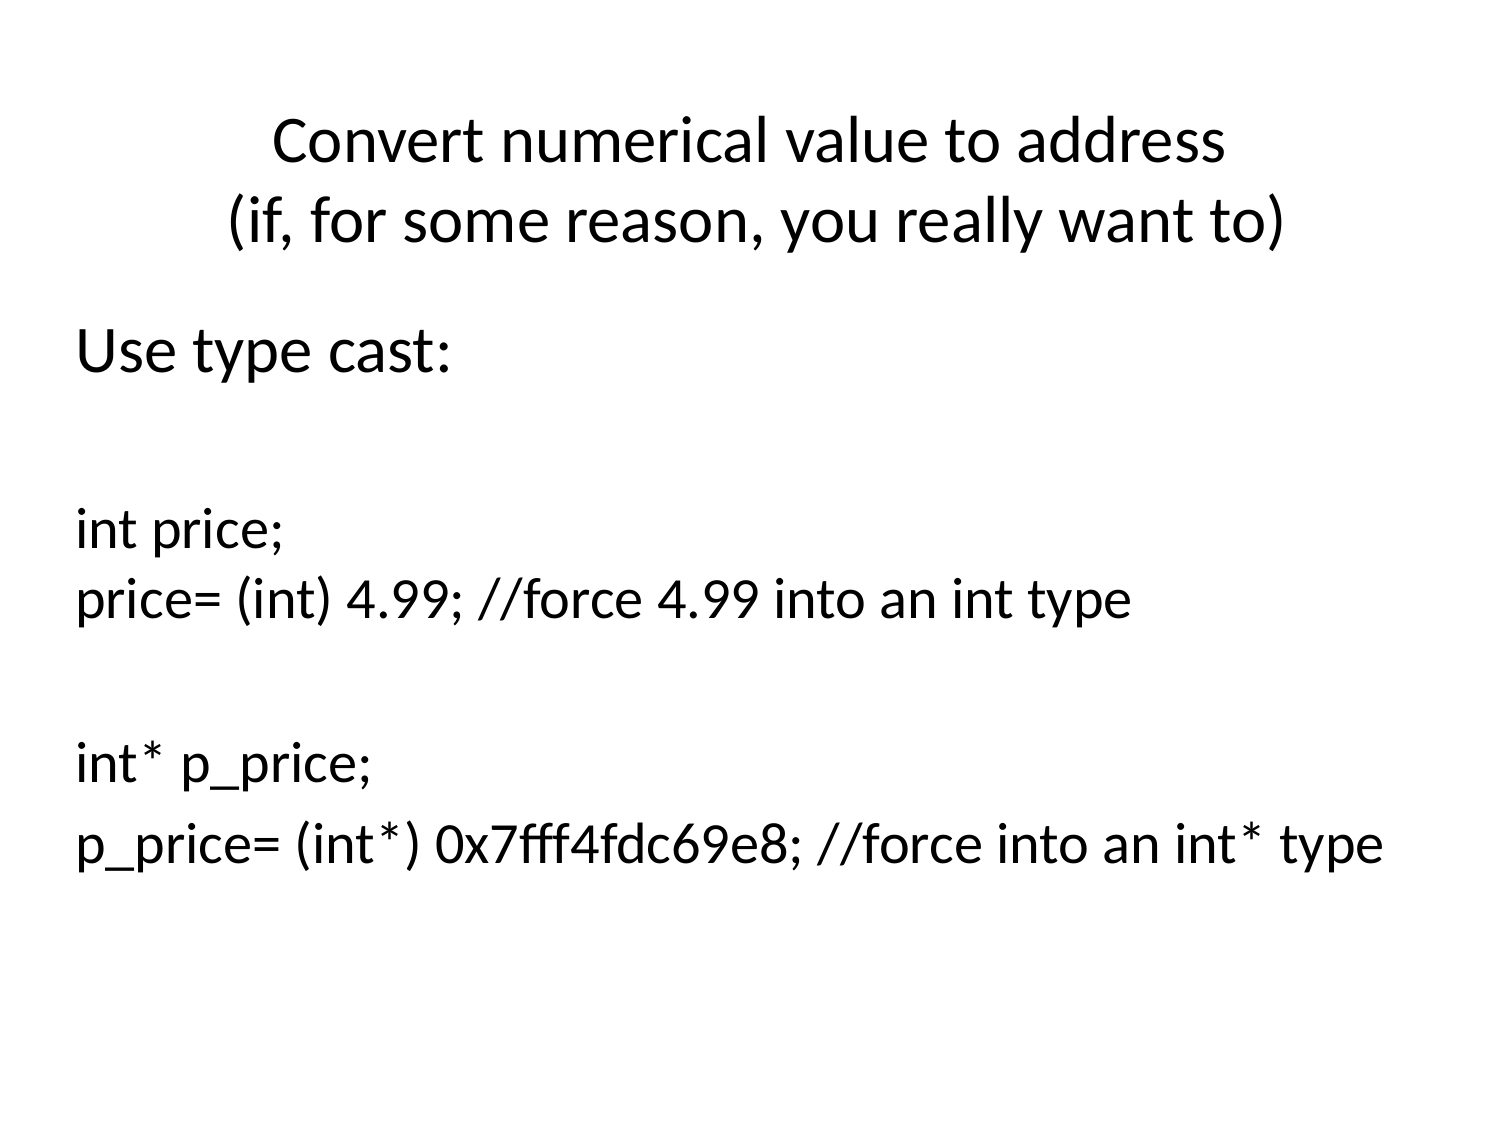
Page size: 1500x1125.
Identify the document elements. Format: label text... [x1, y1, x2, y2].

title Convert numerical value to address (if, for some reason, you really want to) [82, 82, 1433, 271]
list Use type cast: int price; price= (int) 4.99; //force 4.99 into an int type int* p_price; p_price= (int*) 0x7fff4fdc69e8; //force into an int* type [60, 297, 1411, 1041]
